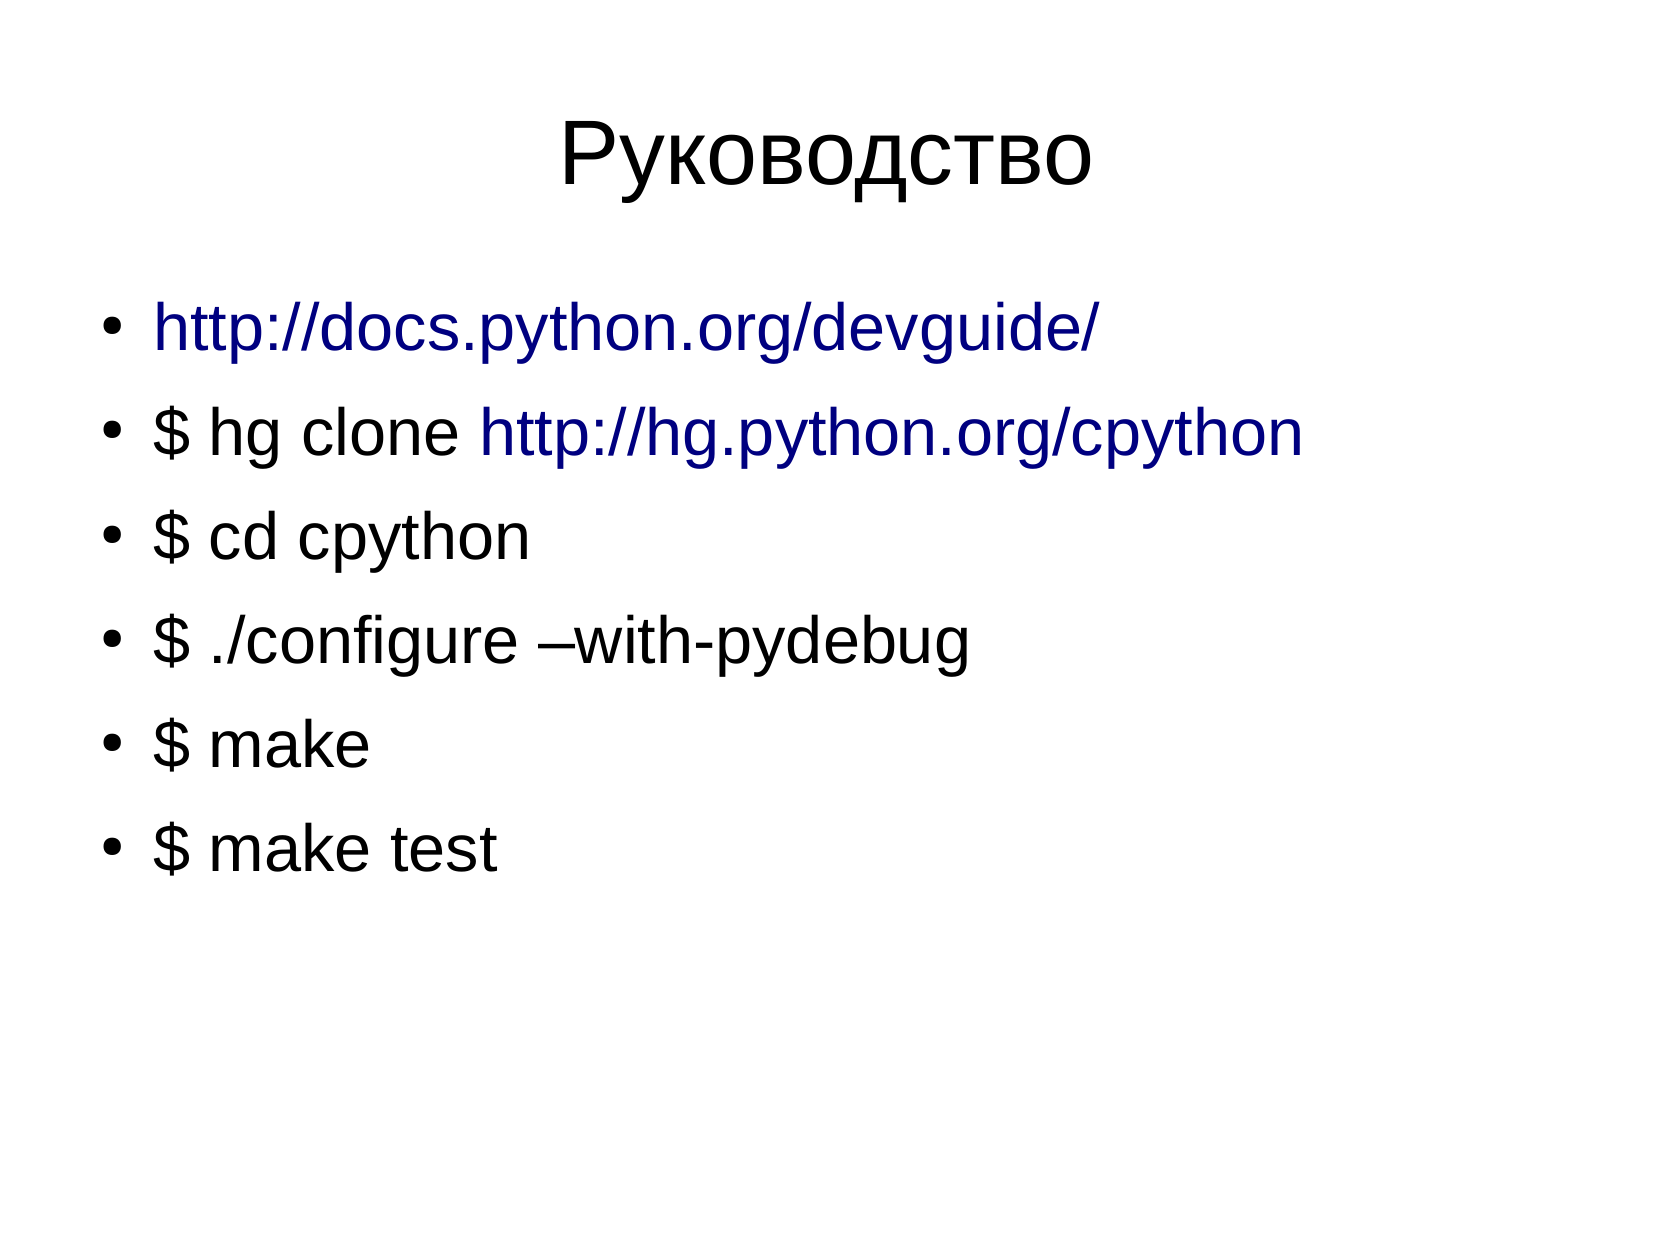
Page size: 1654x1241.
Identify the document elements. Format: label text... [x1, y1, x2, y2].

list http://docs.python.org/devguide/ $ hg clone http://hg.python.org/cpython $ cd cpython $ ./configure –with-pydebug $ make $ make test [82, 290, 1571, 1010]
title Руководство [82, 49, 1571, 257]
